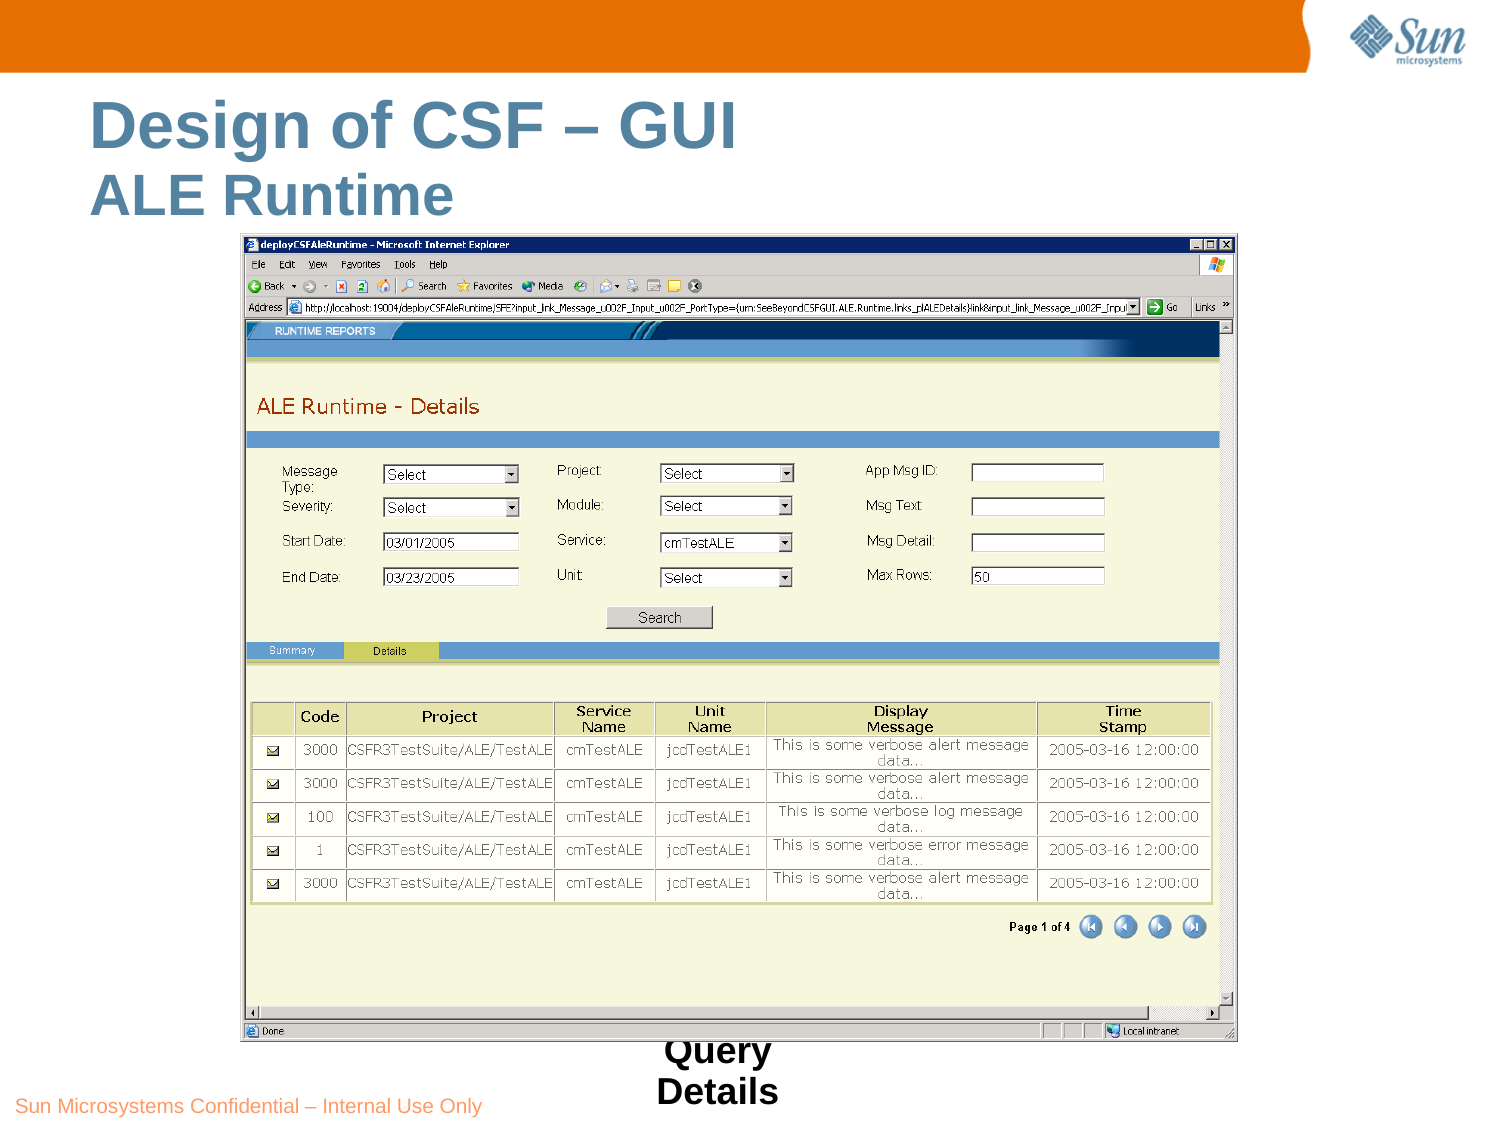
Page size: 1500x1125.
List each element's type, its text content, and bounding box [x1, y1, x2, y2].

picture [240, 233, 1238, 1042]
picture [0, 0, 1500, 75]
title Design of CSF – GUI ALE Runtime [75, 79, 1426, 237]
text_box Query Details [582, 1042, 854, 1102]
